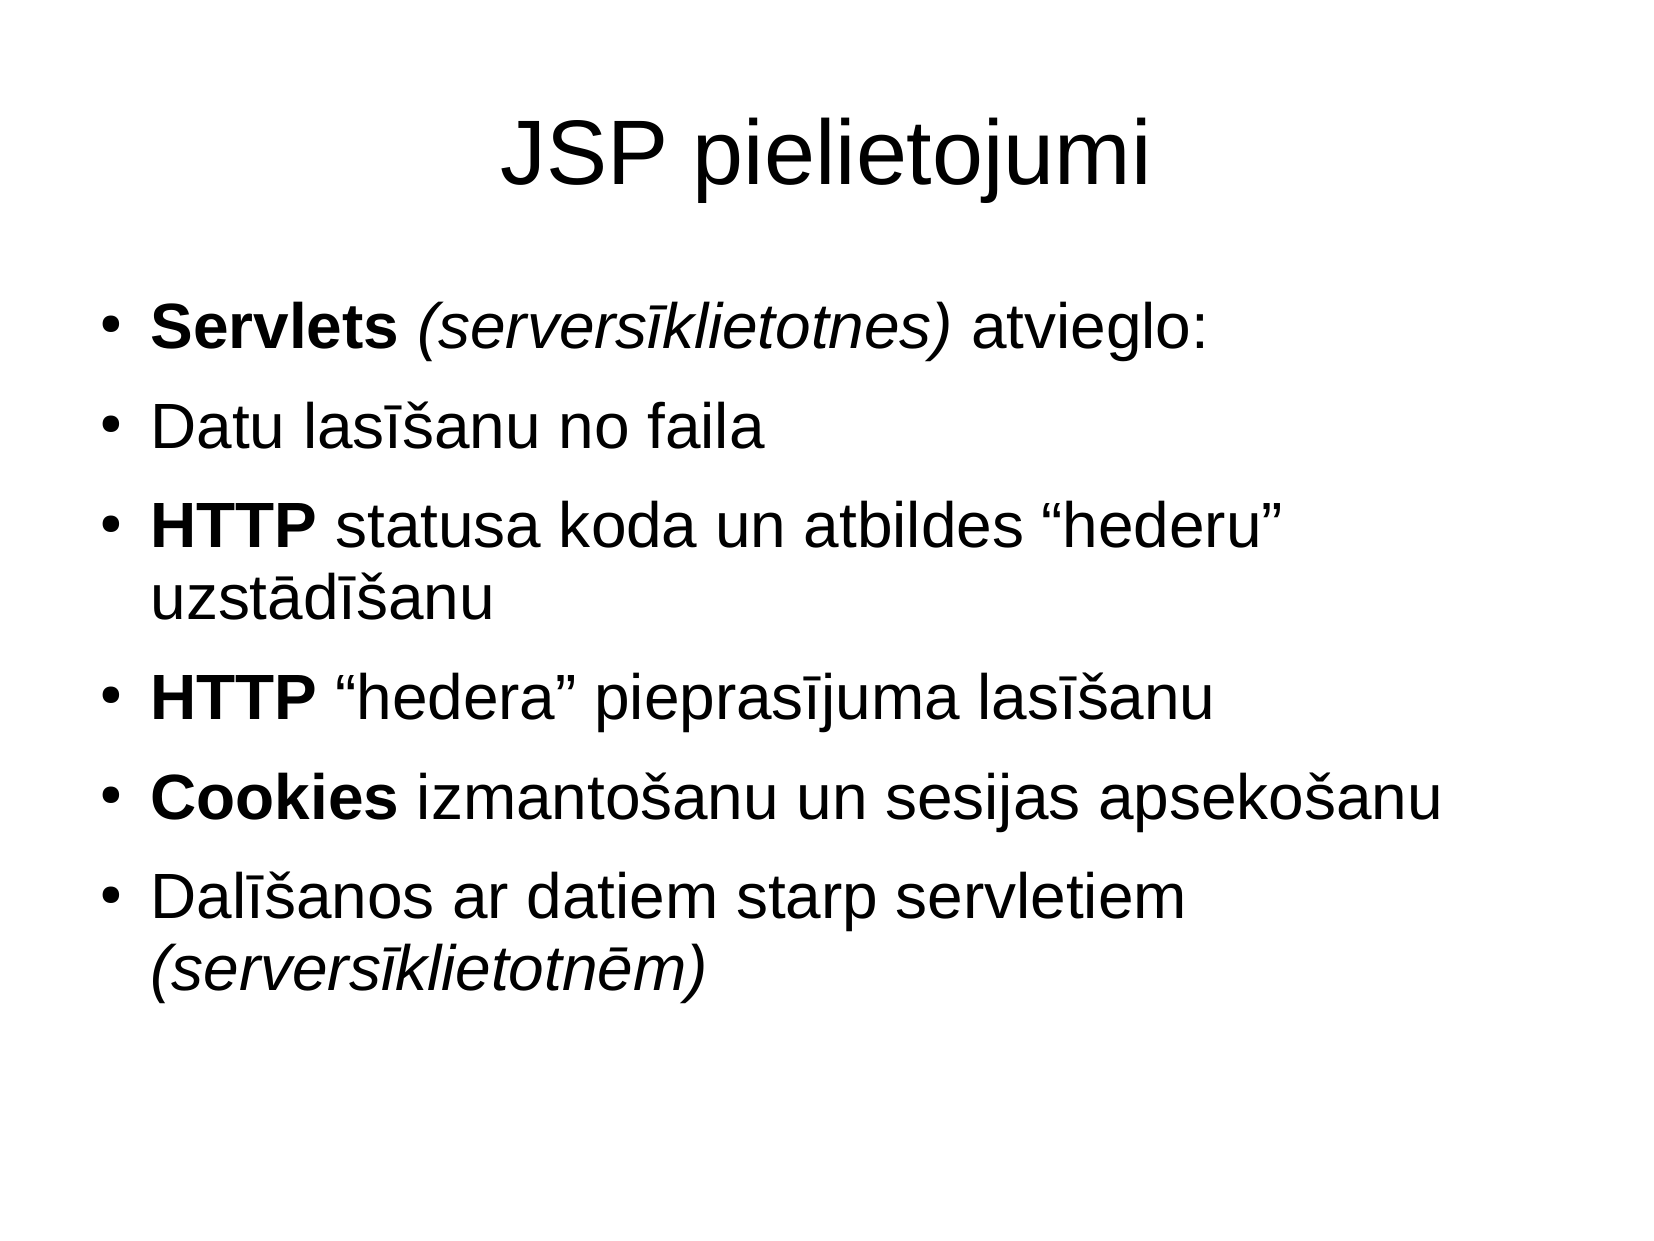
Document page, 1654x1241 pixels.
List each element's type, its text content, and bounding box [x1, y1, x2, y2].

list Servlets (serversīklietotnes) atvieglo: Datu lasīšanu no faila HTTP statusa koda un atbildes “hederu” uzstādīšanu HTTP “hedera” pieprasījuma lasīšanu Cookies izmantošanu un sesijas apsekošanu Dalīšanos ar datiem starp servletiem (serversīklietotnēm) [82, 290, 1538, 1010]
title JSP pielietojumi [82, 49, 1571, 257]
